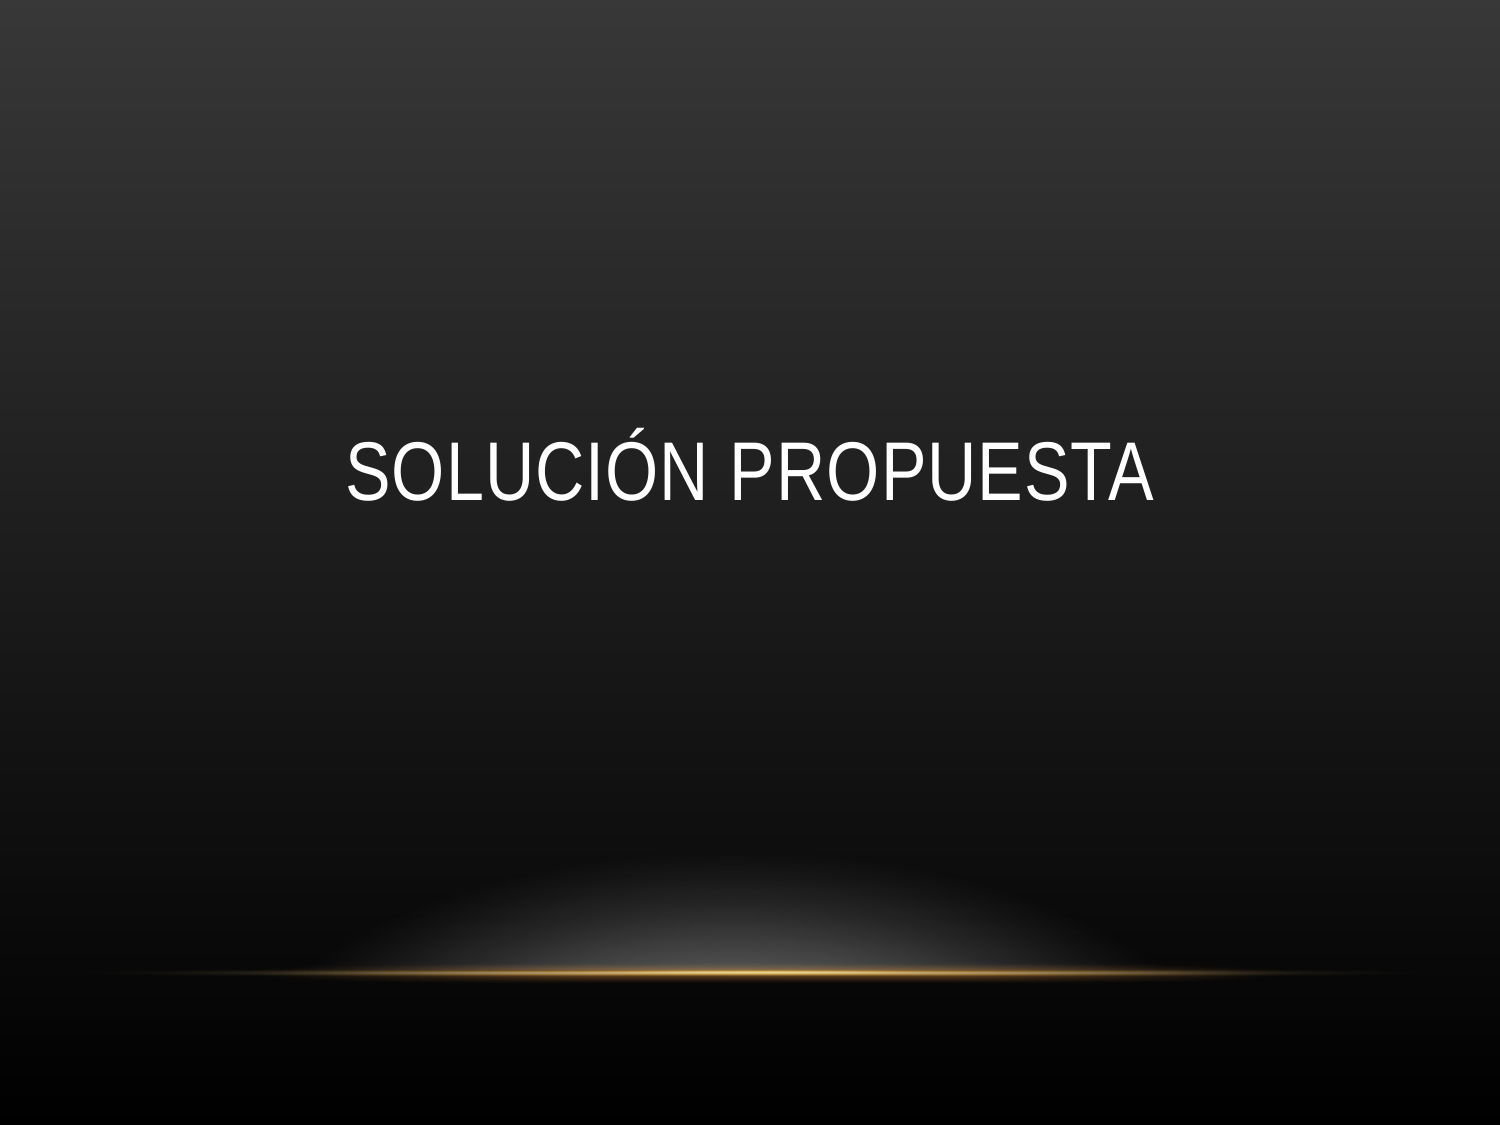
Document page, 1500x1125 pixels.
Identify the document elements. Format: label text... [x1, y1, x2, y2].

title Solución propuesta [100, 373, 1401, 562]
